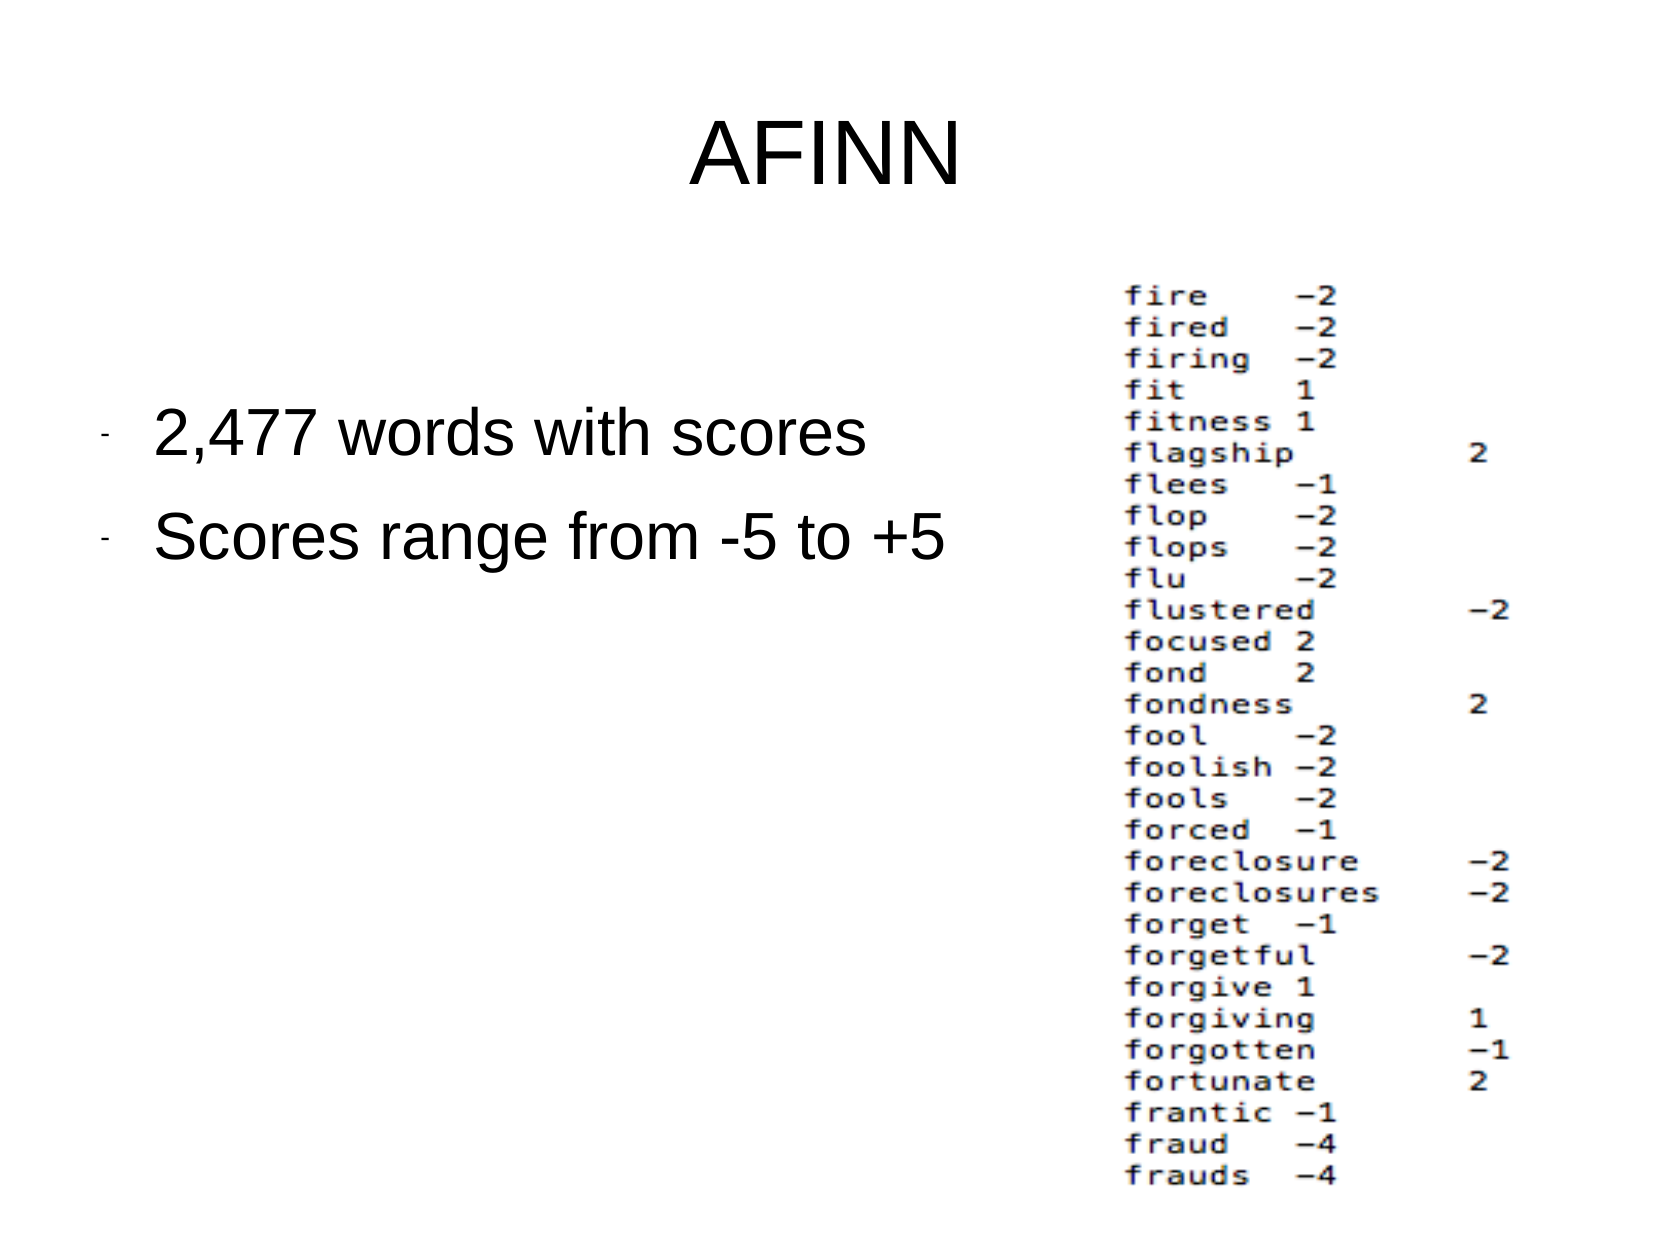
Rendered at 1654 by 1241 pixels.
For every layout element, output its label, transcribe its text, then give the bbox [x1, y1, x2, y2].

list 2,477 words with scores Scores range from -5 to +5 [82, 290, 1051, 1156]
picture [1111, 284, 1602, 1195]
title AFINN [82, 49, 1571, 257]
